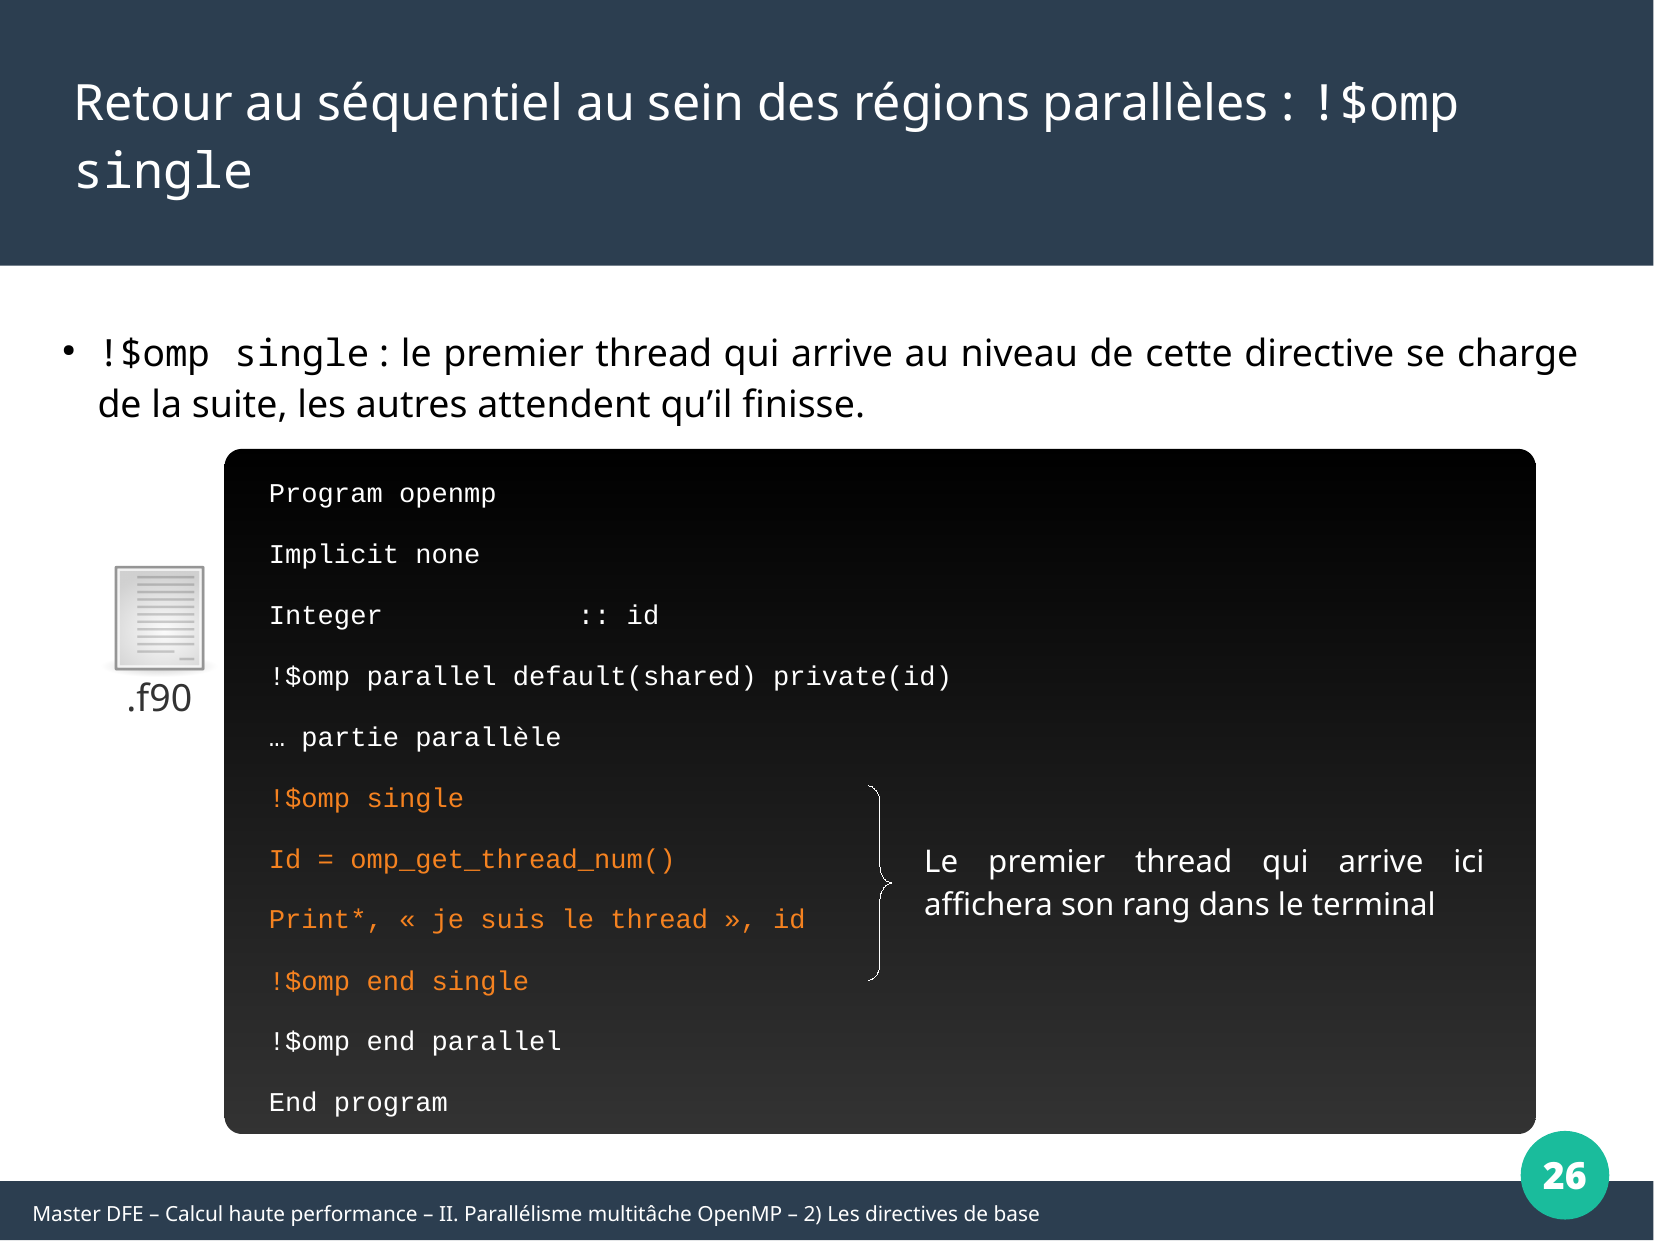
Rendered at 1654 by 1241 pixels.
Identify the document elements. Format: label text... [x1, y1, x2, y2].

text_box Retour au séquentiel au sein des régions parallèles : !$omp single [59, 59, 1619, 277]
text_box .f90 [82, 663, 237, 730]
text_box [224, 448, 1536, 1134]
text_box Master DFE – Calcul haute performance – II. Parallélisme multitâche OpenMP – 2) Les directives de base [17, 1191, 1436, 1235]
picture [100, 561, 219, 663]
text_box Program openmp Implicit none Integer :: id !$omp parallel default(shared) private(id) … partie parallèle !$omp single Id = omp_get_thread_num() Print*, « je suis le thread », id !$omp end single !$omp end parallel End program [254, 472, 1524, 1128]
text_box Le premier thread qui arrive ici affichera son rang dans le terminal [909, 832, 1501, 974]
text_box !$omp single : le premier thread qui arrive au niveau de cette directive se charge de la suite, les autres attendent qu’il finisse. [47, 318, 1595, 537]
